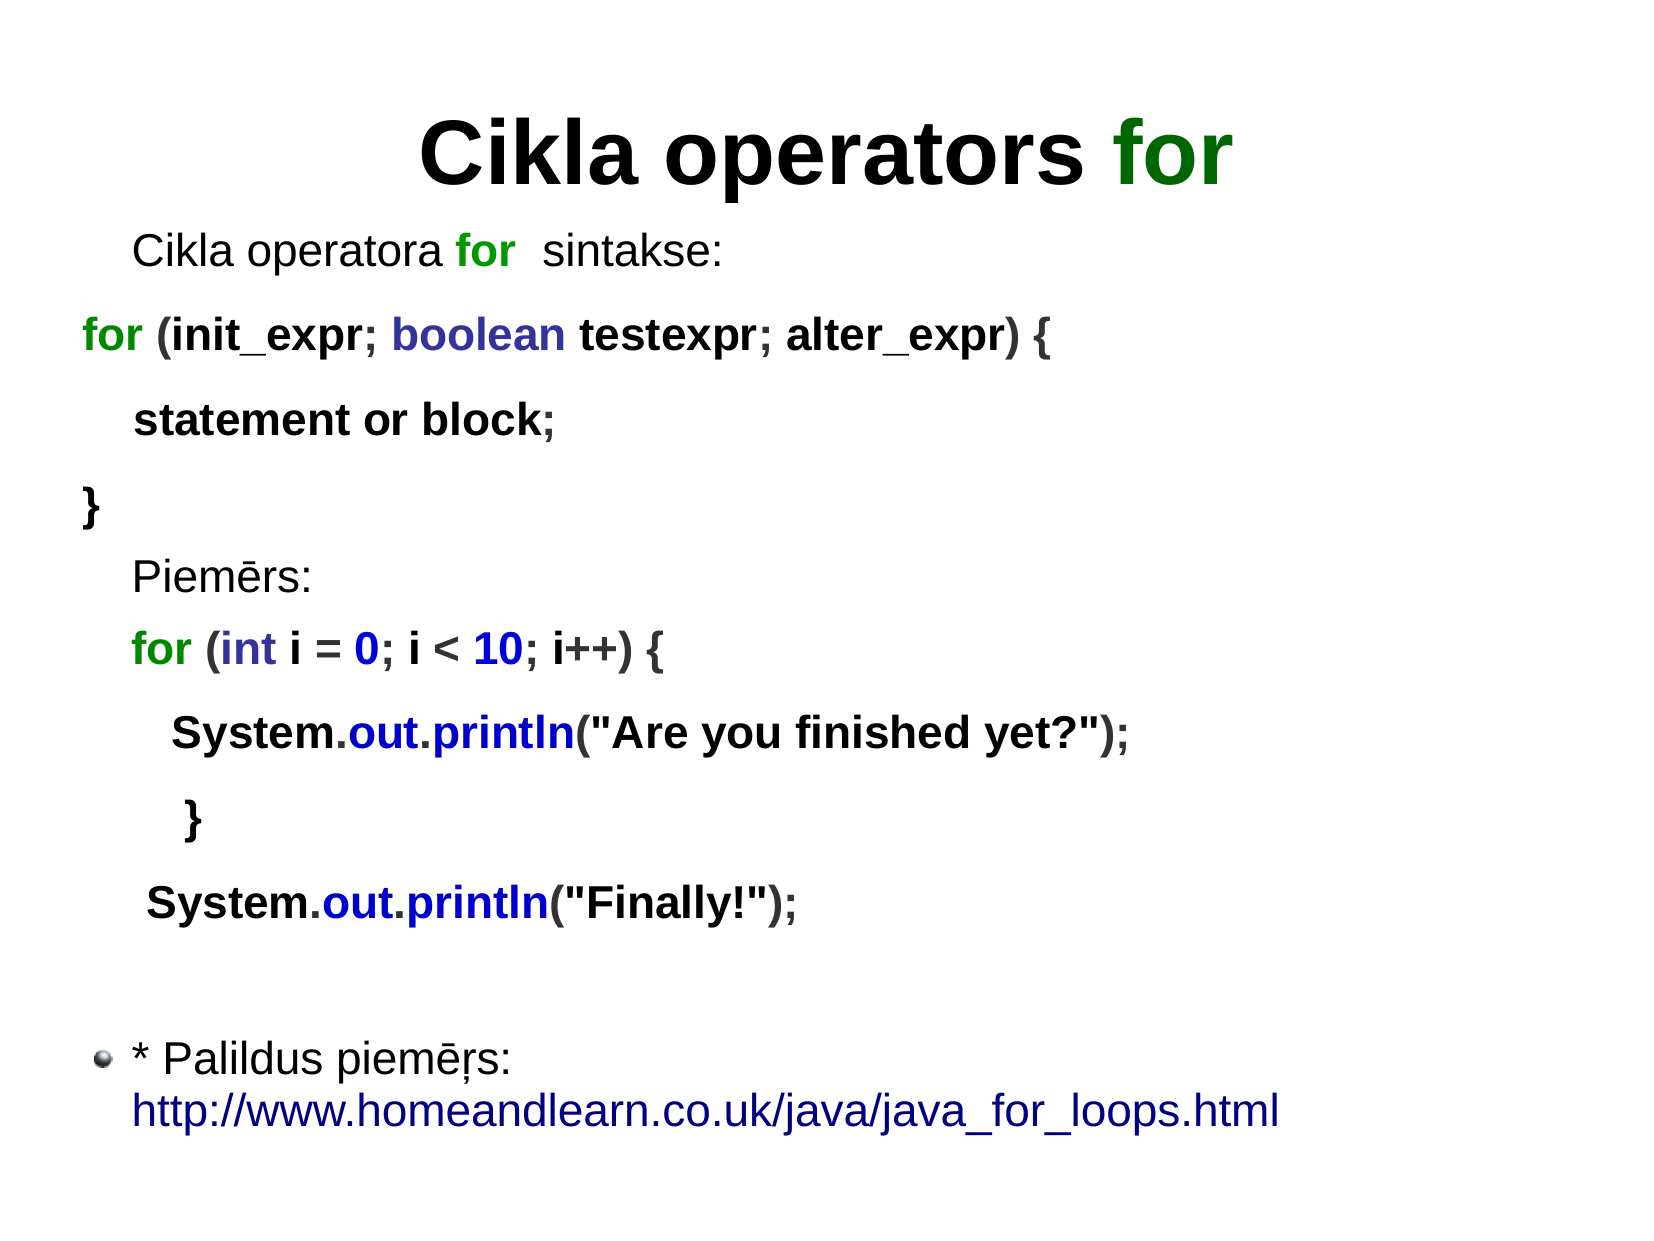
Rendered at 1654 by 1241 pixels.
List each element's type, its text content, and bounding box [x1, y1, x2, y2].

title Cikla operators for [82, 49, 1571, 257]
list Cikla operatora for sintakse: for (init_expr; boolean testexpr; alter_expr) { statement or block; } Piemērs: for (int i = 0; i < 10; i++) { System.out.println("Are you finished yet?"); } System.out.println("Finally!"); * Palildus piemēŗs: http://www.homeandlearn.co.uk/java/java_for_loops.html [82, 224, 1538, 1146]
